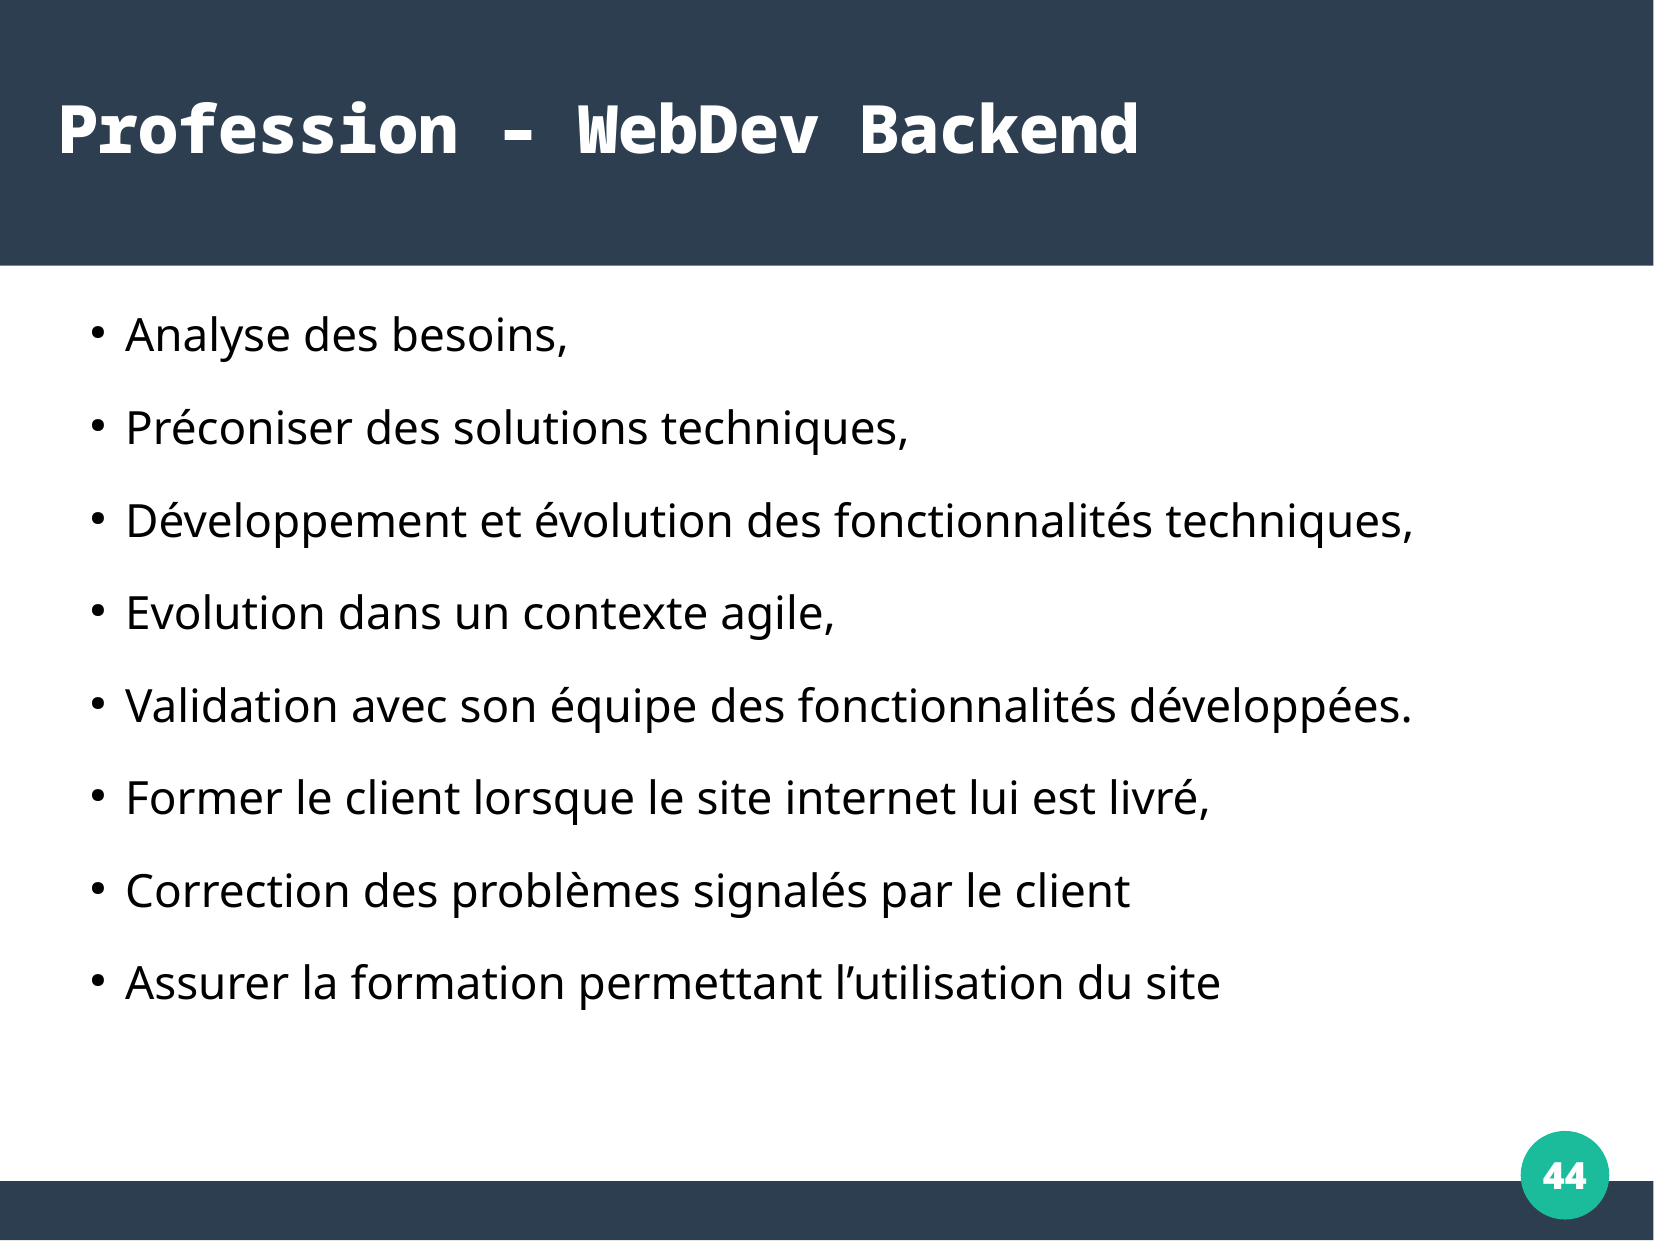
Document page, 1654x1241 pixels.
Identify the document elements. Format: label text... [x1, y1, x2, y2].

text_box Analyse des besoins, Préconiser des solutions techniques, Développement et évolution des fonctionnalités techniques, Evolution dans un contexte agile, Validation avec son équipe des fonctionnalités développées. Former le client lorsque le site internet lui est livré, Correction des problèmes signalés par le client Assurer la formation permettant l’utilisation du site [75, 295, 1576, 1151]
title Profession – WebDev Backend [59, 49, 1595, 207]
